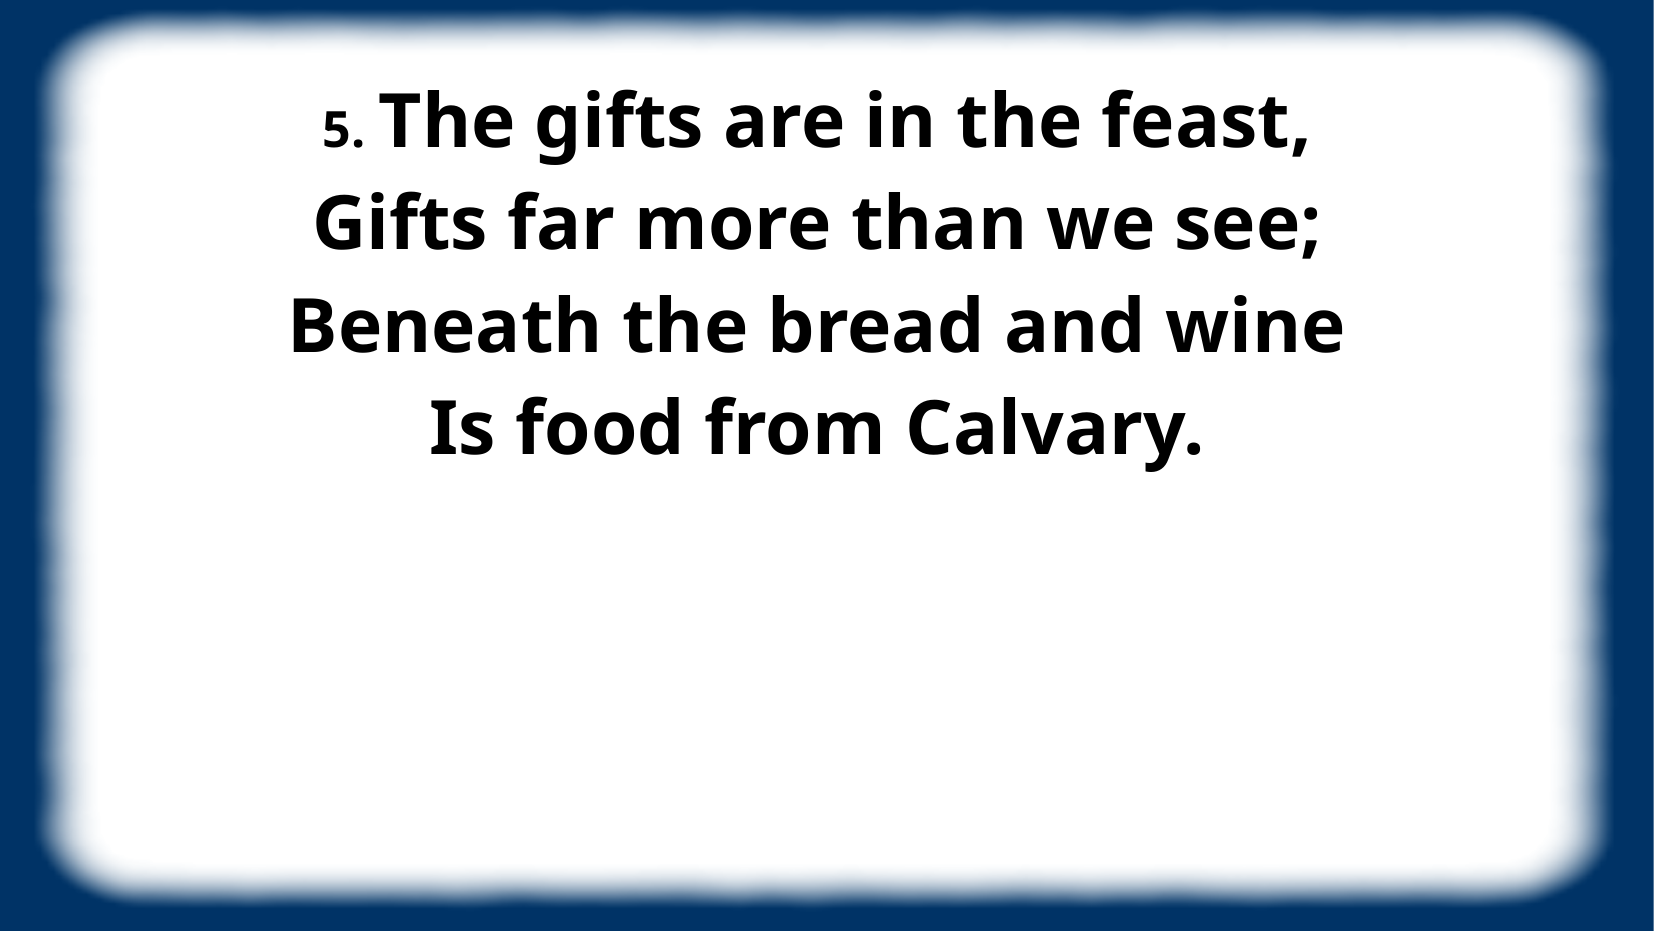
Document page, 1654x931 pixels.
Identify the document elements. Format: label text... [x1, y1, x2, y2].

picture [0, 0, 1654, 931]
text_box 5. The gifts are in the feast, Gifts far more than we see; Beneath the bread and wine Is food from Calvary. [90, 60, 1546, 473]
